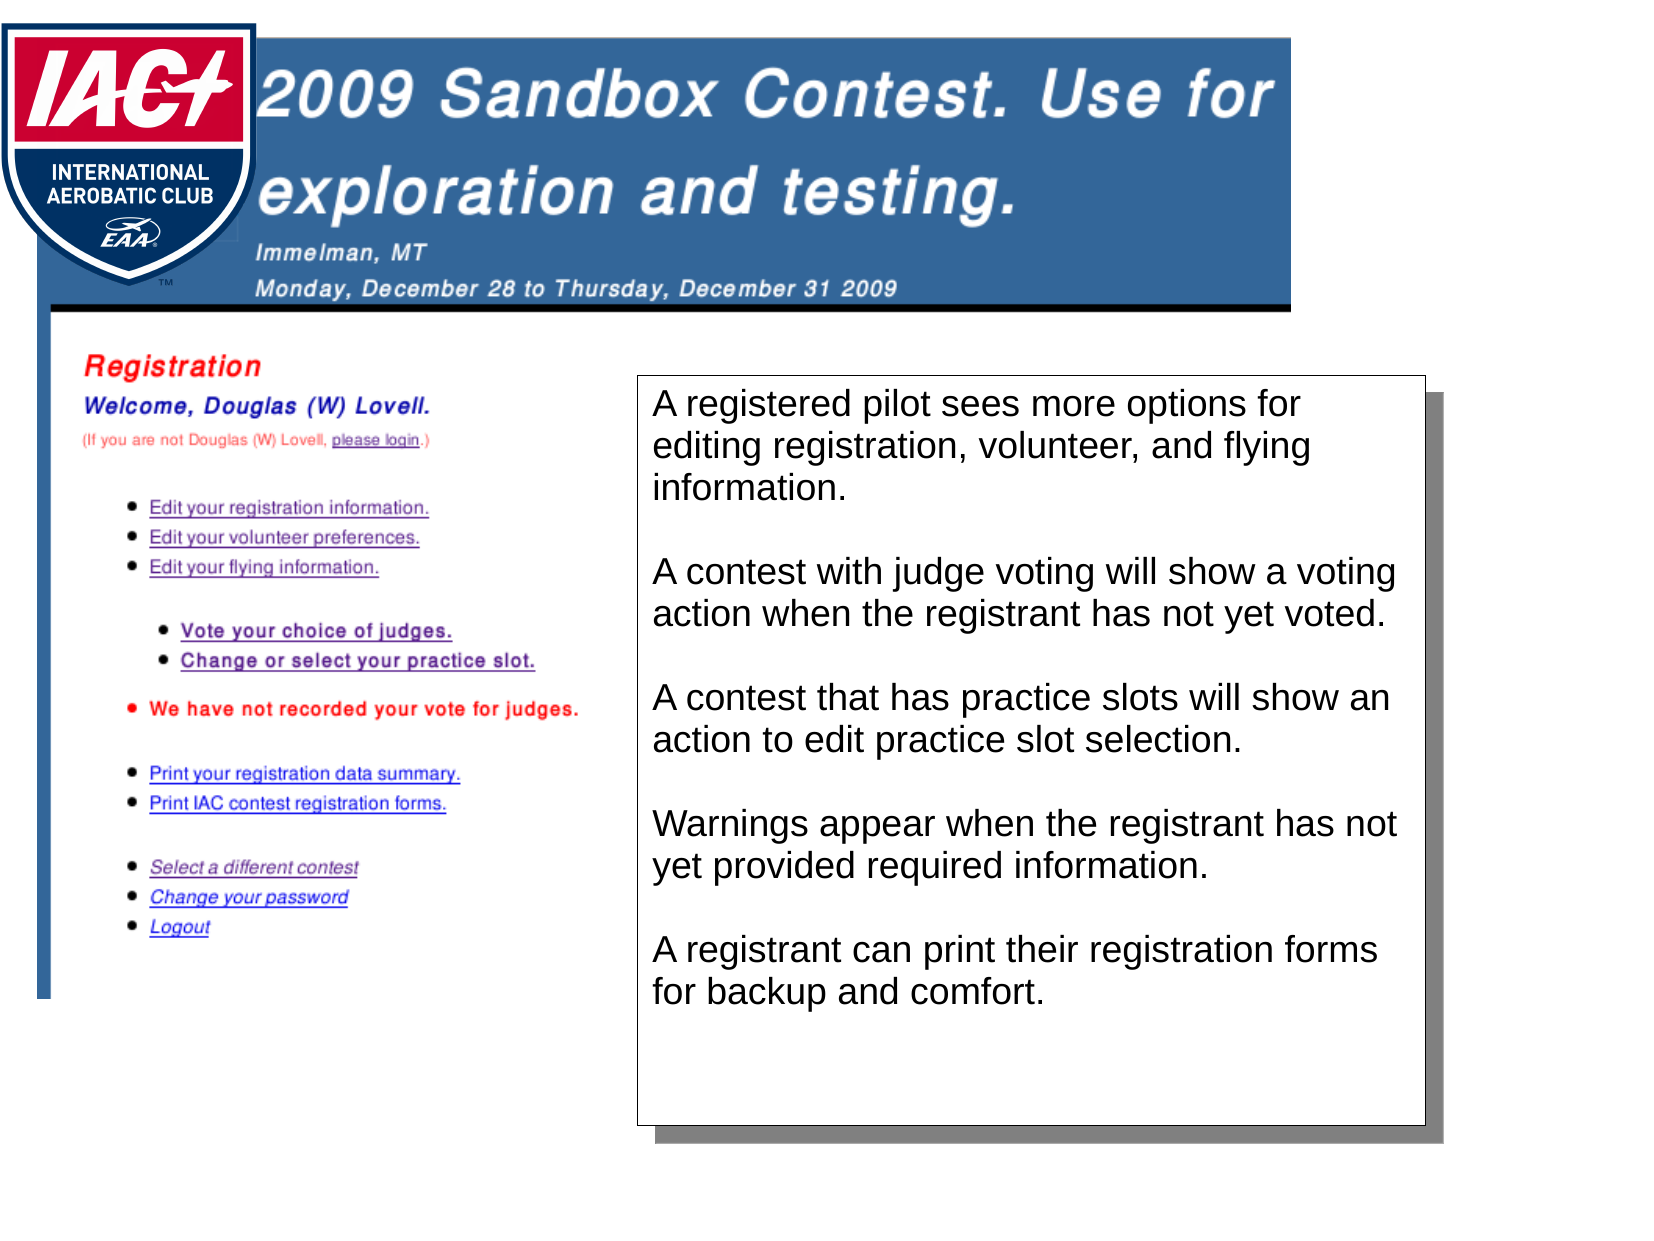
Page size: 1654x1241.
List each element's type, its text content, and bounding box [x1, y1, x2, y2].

picture [0, 22, 1291, 999]
text_box A registered pilot sees more options for editing registration, volunteer, and flying information. A contest with judge voting will show a voting action when the registrant has not yet voted. A contest that has practice slots will show an action to edit practice slot selection. Warnings appear when the registrant has not yet provided required information. A registrant can print their registration forms for backup and comfort. [637, 375, 1426, 1126]
